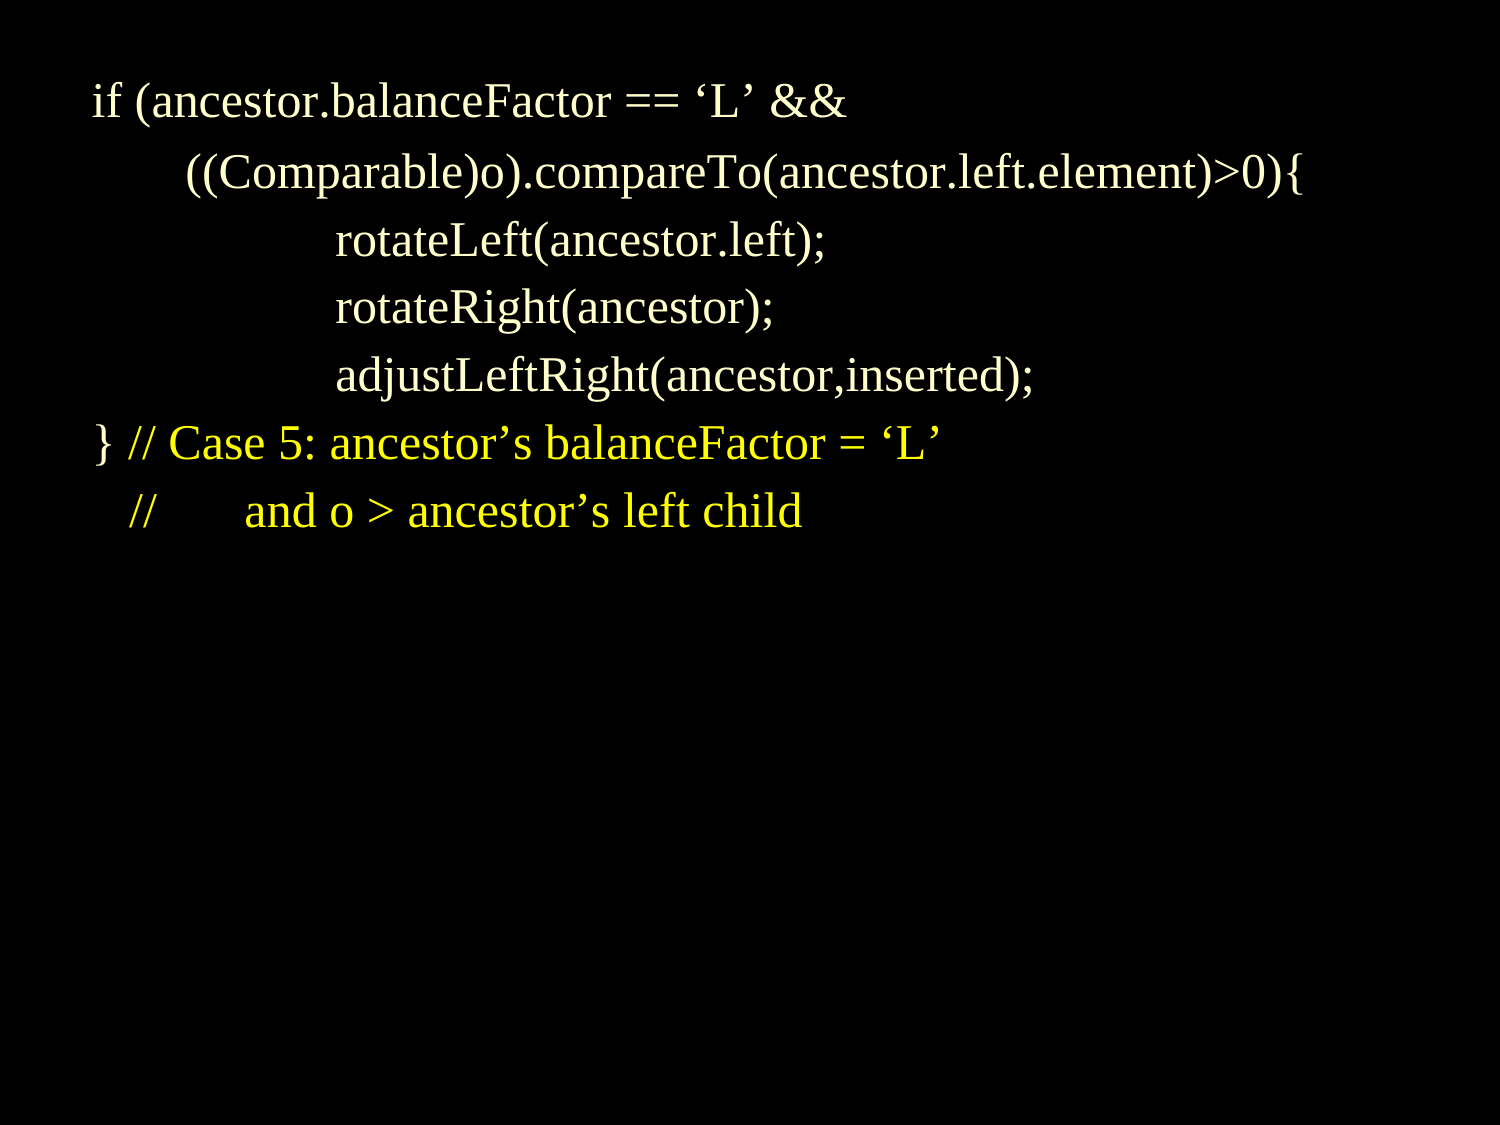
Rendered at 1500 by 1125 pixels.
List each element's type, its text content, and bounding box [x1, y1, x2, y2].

list if (ancestor.balanceFactor == ‘L’ && ((Comparable)o).compareTo(ancestor.left.element)>0){ rotateLeft(ancestor.left); rotateRight(ancestor); adjustLeftRight(ancestor,inserted); } // Case 5: ancestor’s balanceFactor = ‘L’ // and o > ancestor’s left child [20, 49, 1480, 1063]
